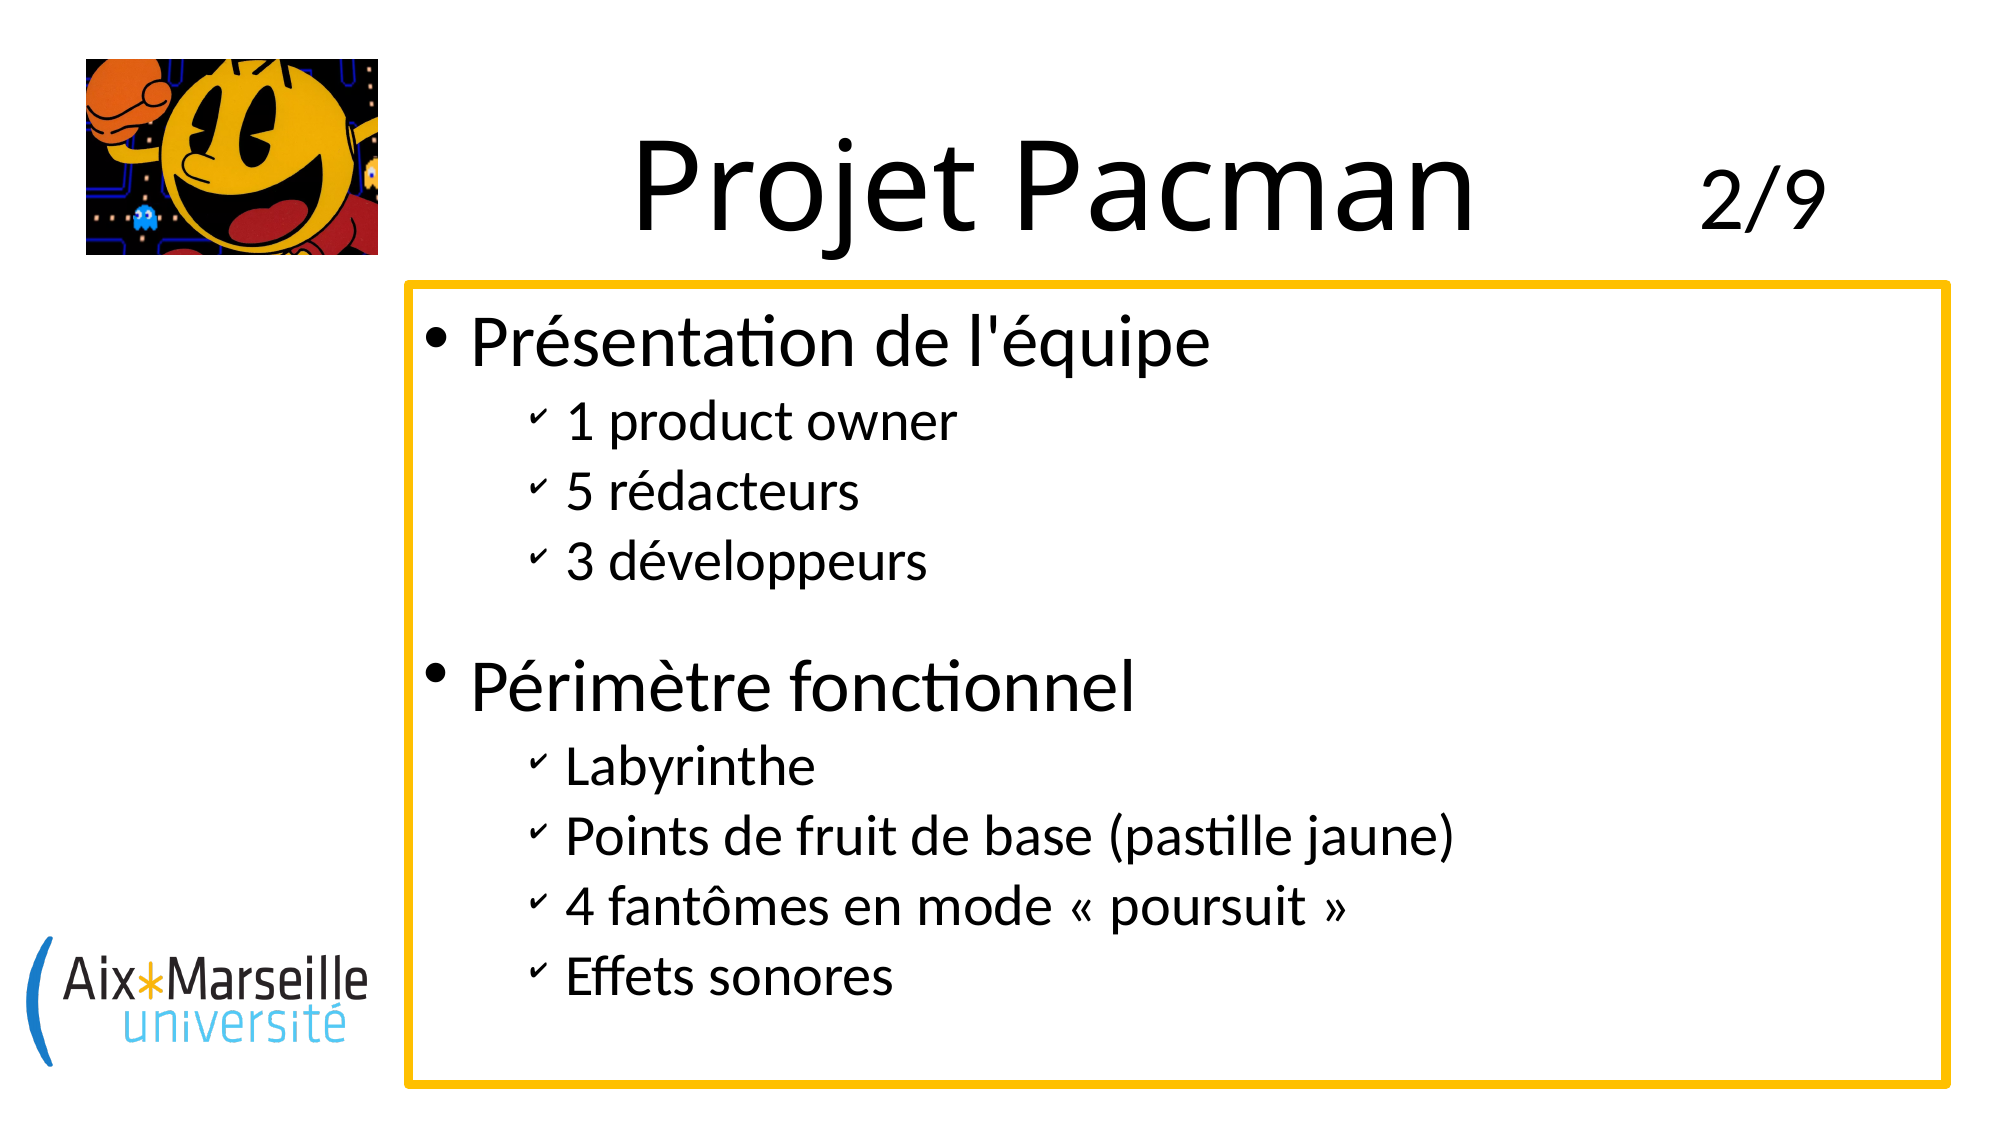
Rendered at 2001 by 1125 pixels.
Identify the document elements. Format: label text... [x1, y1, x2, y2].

text_box Présentation de l'équipe 1 product owner 5 rédacteurs 3 développeurs Périmètre fonctionnel Labyrinthe Points de fruit de base (pastille jaune) 4 fantômes en mode « poursuit » Effets sonores [408, 284, 1946, 1085]
subtitle <numéro>/9 [1559, 142, 1968, 255]
picture [86, 59, 378, 255]
title Projet Pacman [465, 73, 1644, 265]
picture [0, 903, 425, 1096]
